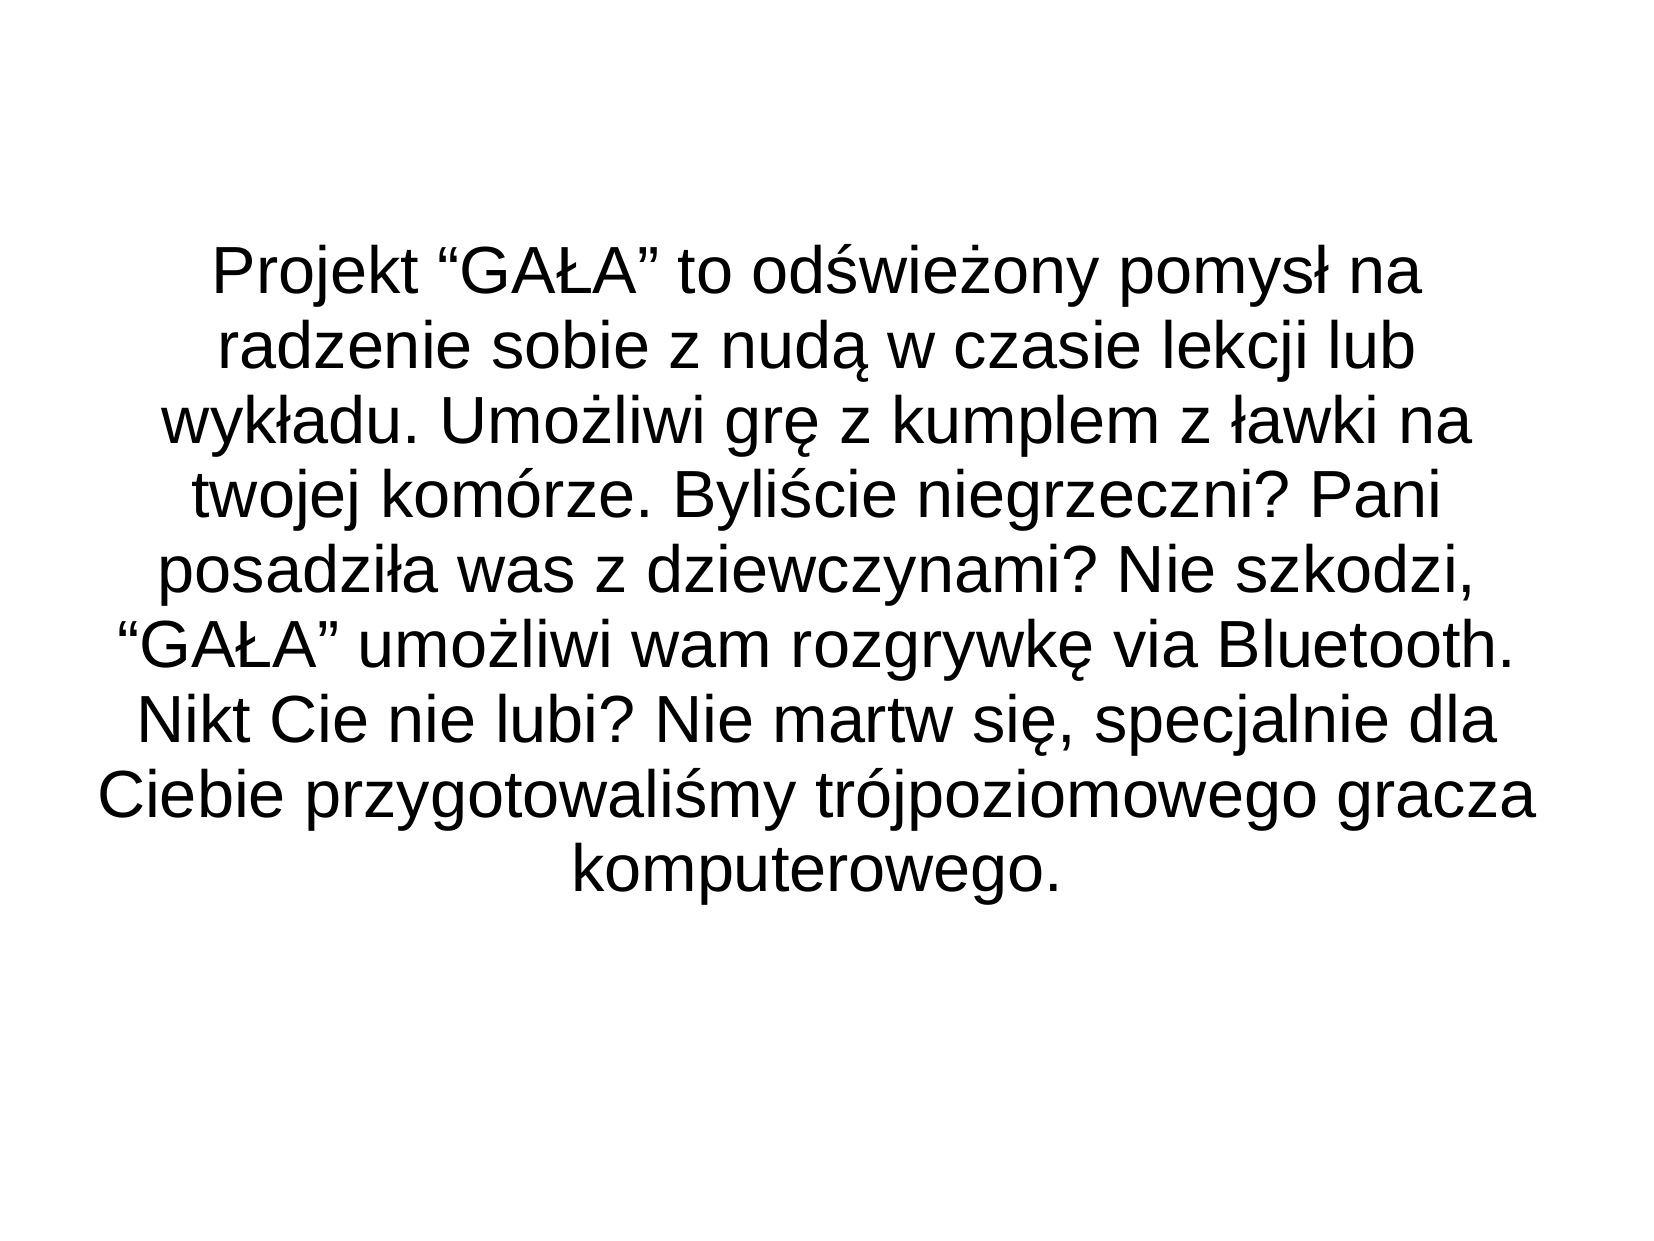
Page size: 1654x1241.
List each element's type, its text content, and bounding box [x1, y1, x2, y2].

subtitle Projekt “GAŁA” to odświeżony pomysł na radzenie sobie z nudą w czasie lekcji lub wykładu. Umożliwi grę z kumplem z ławki na twojej komórze. Byliście niegrzeczni? Pani posadziła was z dziewczynami? Nie szkodzi, “GAŁA” umożliwi wam rozgrywkę via Bluetooth. Nikt Cie nie lubi? Nie martw się, specjalnie dla Ciebie przygotowaliśmy trójpoziomowego gracza komputerowego. [90, 210, 1546, 930]
